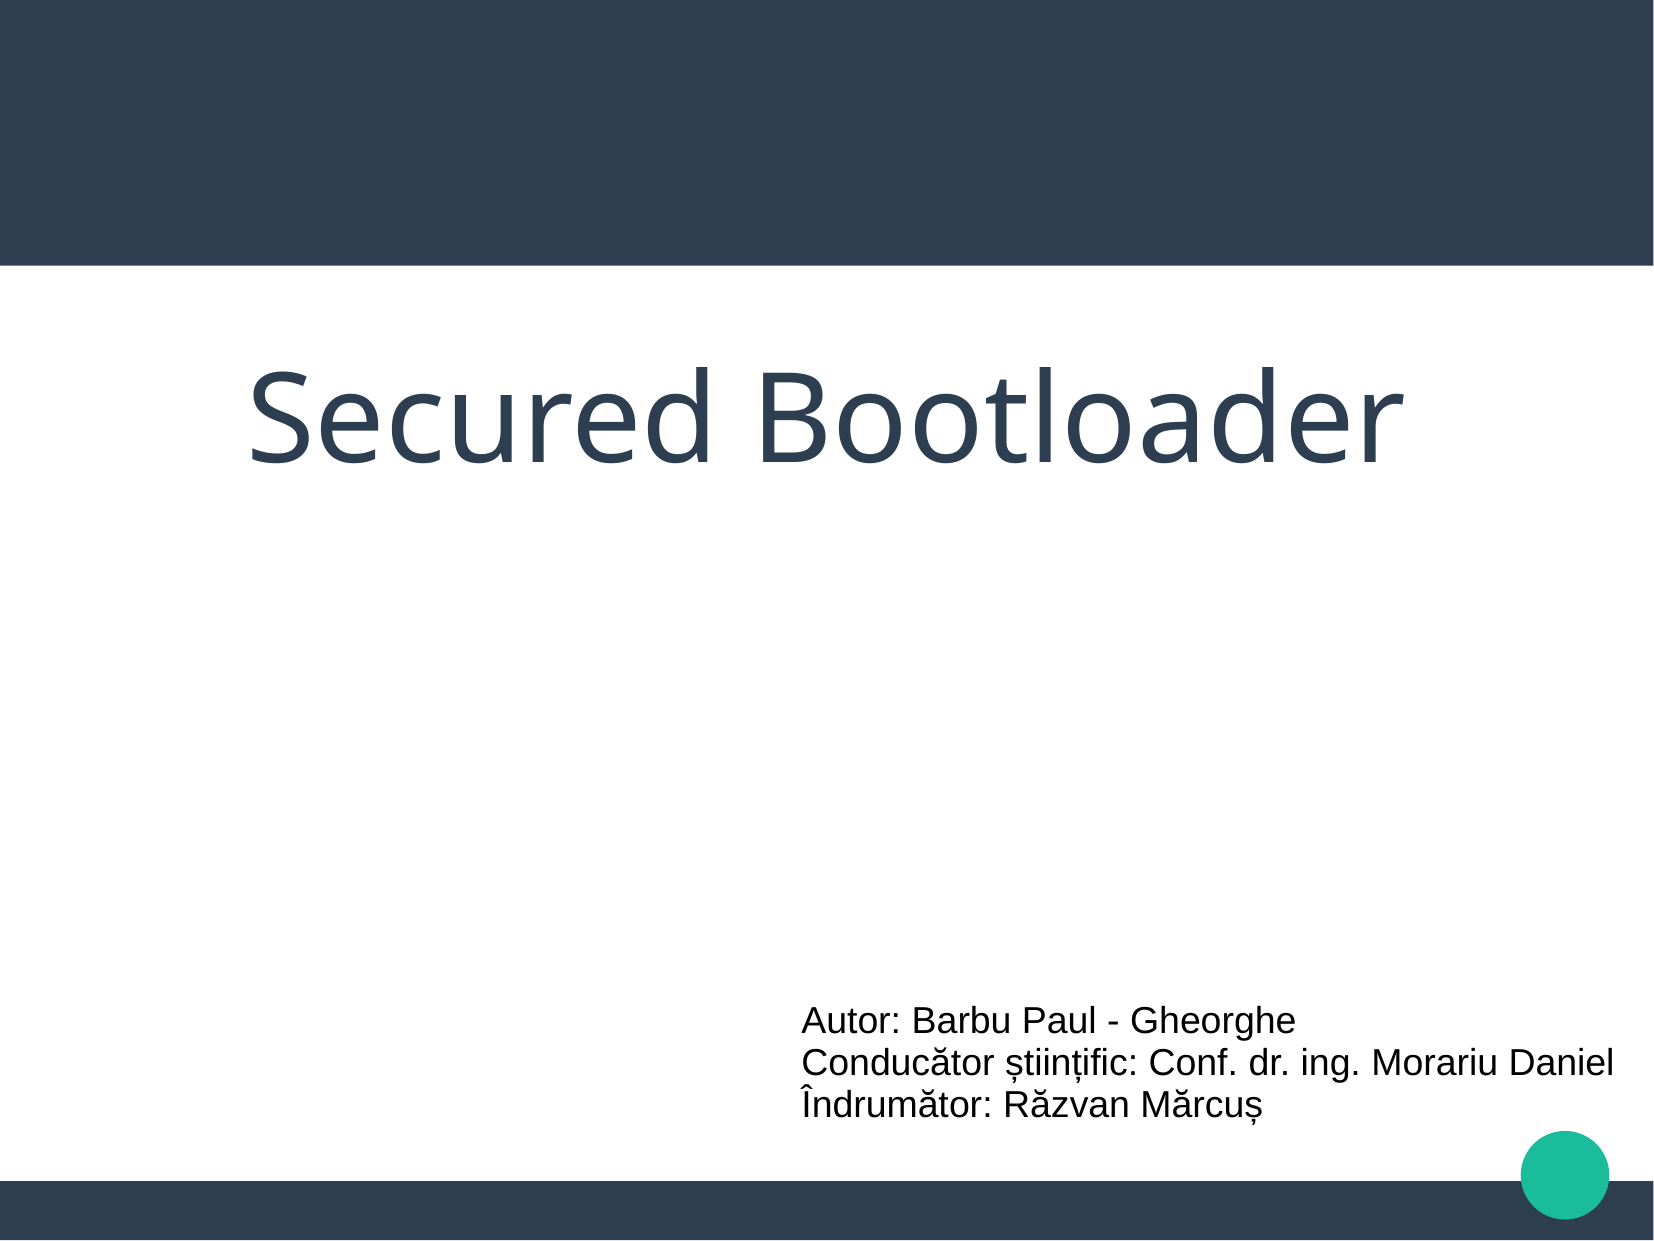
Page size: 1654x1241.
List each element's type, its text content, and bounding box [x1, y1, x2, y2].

text_box Autor: Barbu Paul - Gheorghe Conducător științific: Conf. dr. ing. Morariu Daniel Îndrumător: Răzvan Mărcuș [786, 992, 1630, 1133]
subtitle Secured Bootloader [59, 49, 1595, 779]
